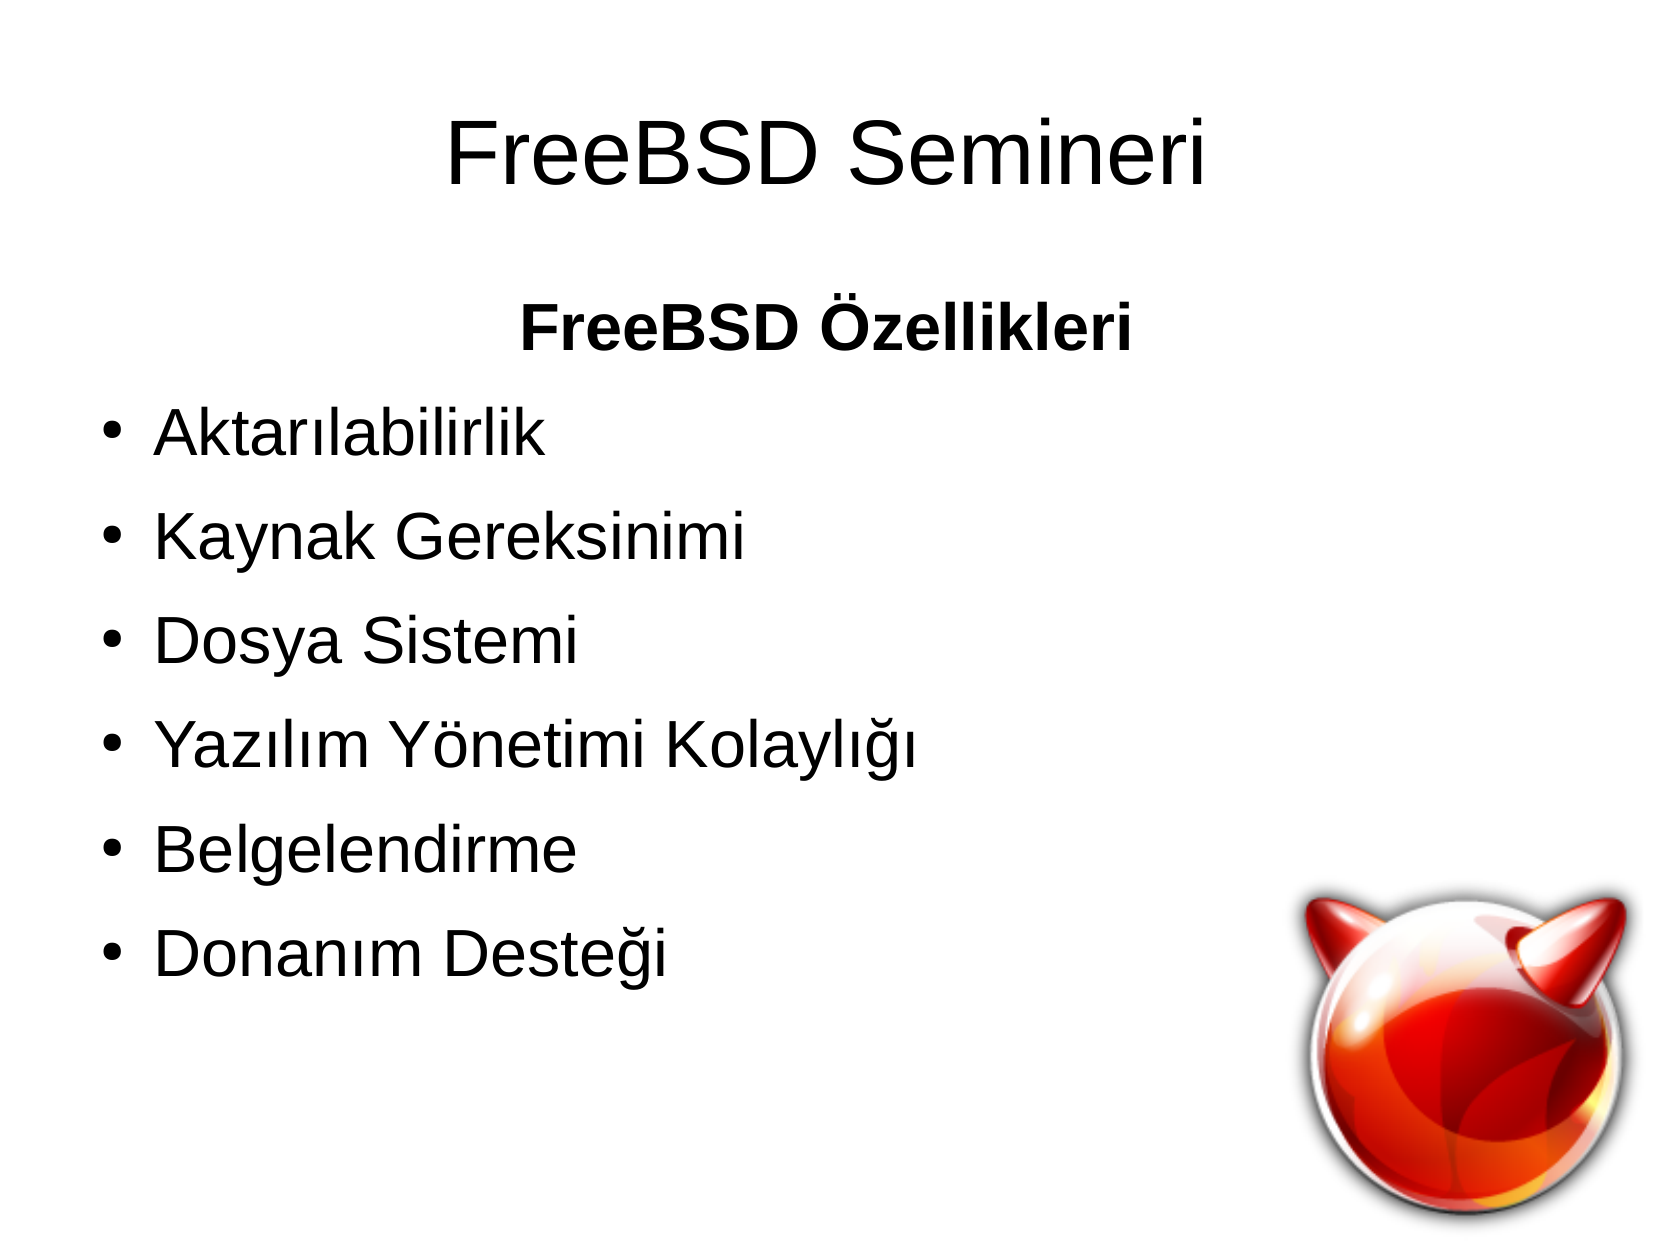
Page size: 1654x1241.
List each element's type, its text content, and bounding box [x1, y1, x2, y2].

picture [1282, 875, 1654, 1241]
title FreeBSD Semineri [82, 49, 1571, 257]
list FreeBSD Özellikleri Aktarılabilirlik Kaynak Gereksinimi Dosya Sistemi Yazılım Yönetimi Kolaylığı Belgelendirme Donanım Desteği [82, 290, 1571, 1109]
